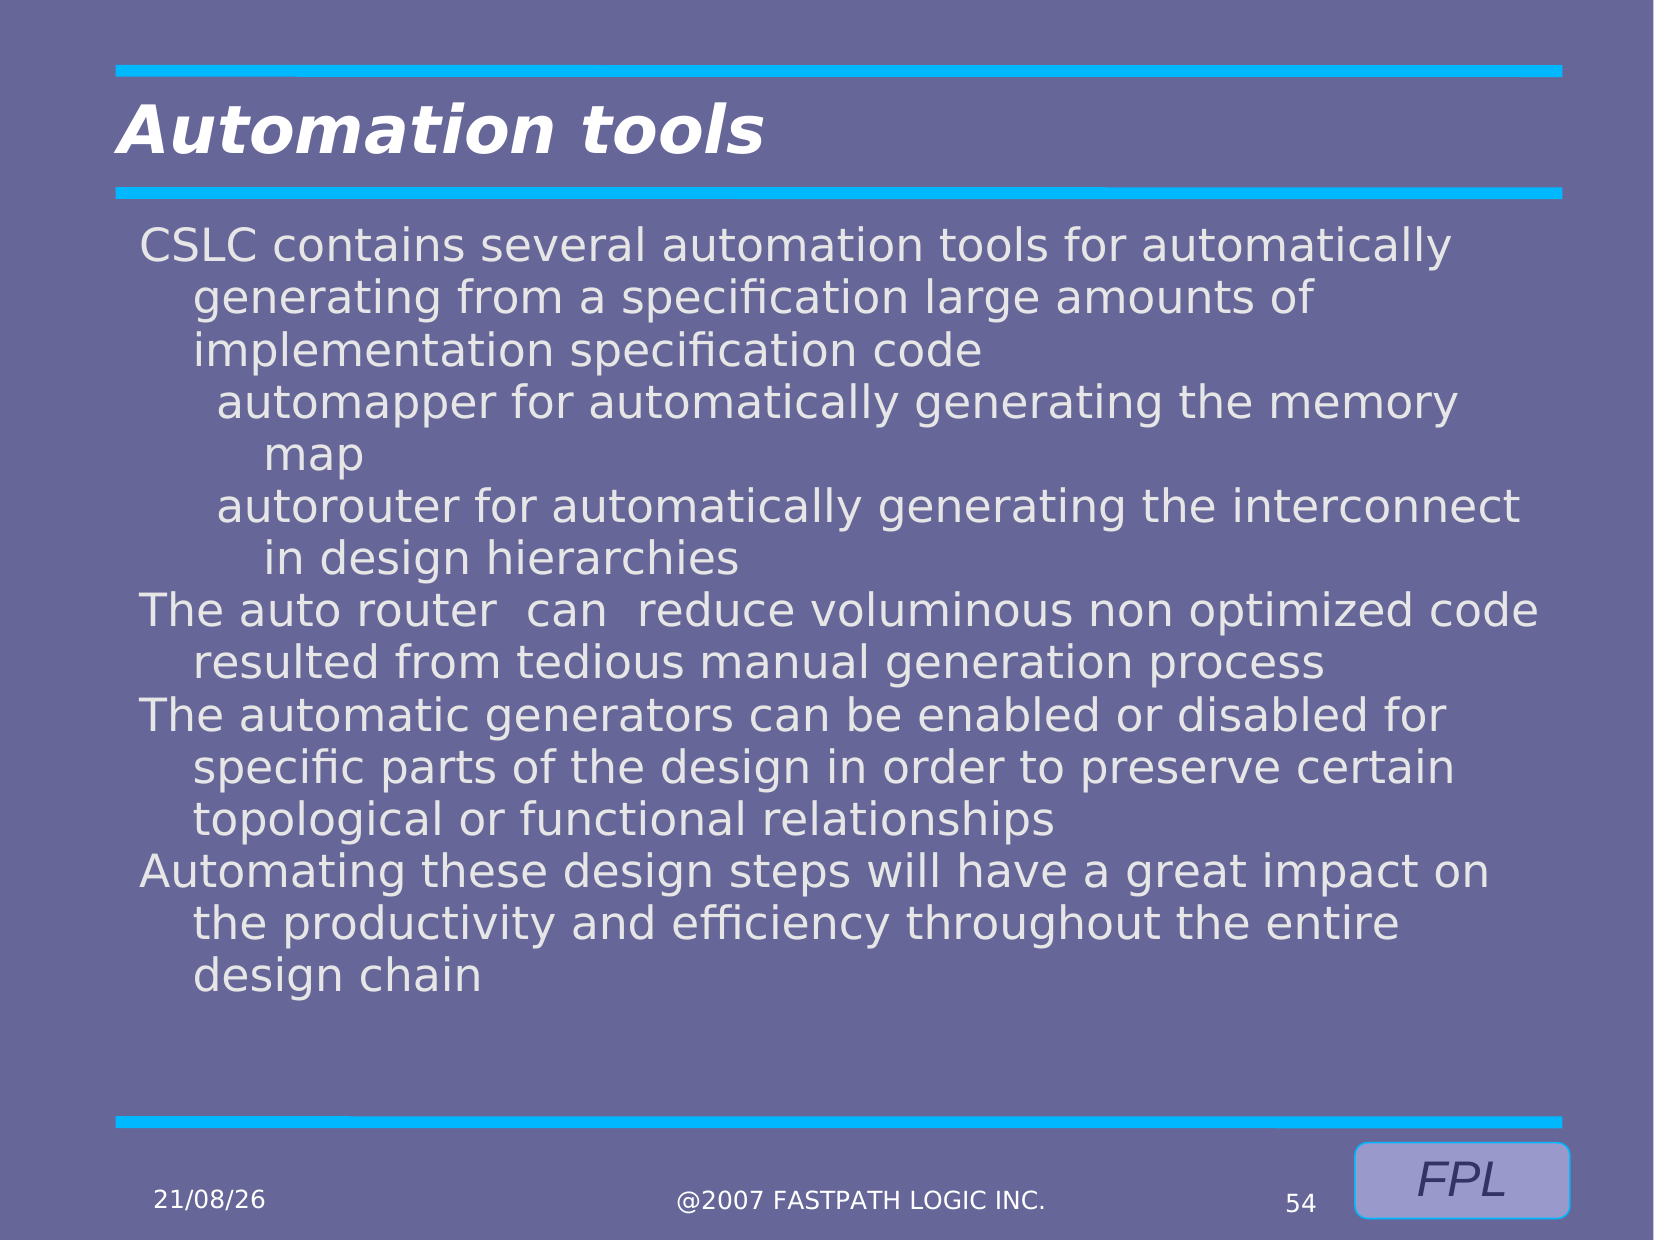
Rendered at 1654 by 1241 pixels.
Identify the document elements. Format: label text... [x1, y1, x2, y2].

title Automation tools [118, 41, 1531, 220]
list CSLC contains several automation tools for automatically generating from a specification large amounts of implementation specification code automapper for automatically generating the memory map autorouter for automatically generating the interconnect in design hierarchies The auto router can reduce voluminous non optimized code resulted from tedious manual generation process The automatic generators can be enabled or disabled for specific parts of the design in order to preserve certain topological or functional relationships Automating these design steps will have a great impact on the productivity and efficiency throughout the entire design chain [121, 219, 1561, 1133]
